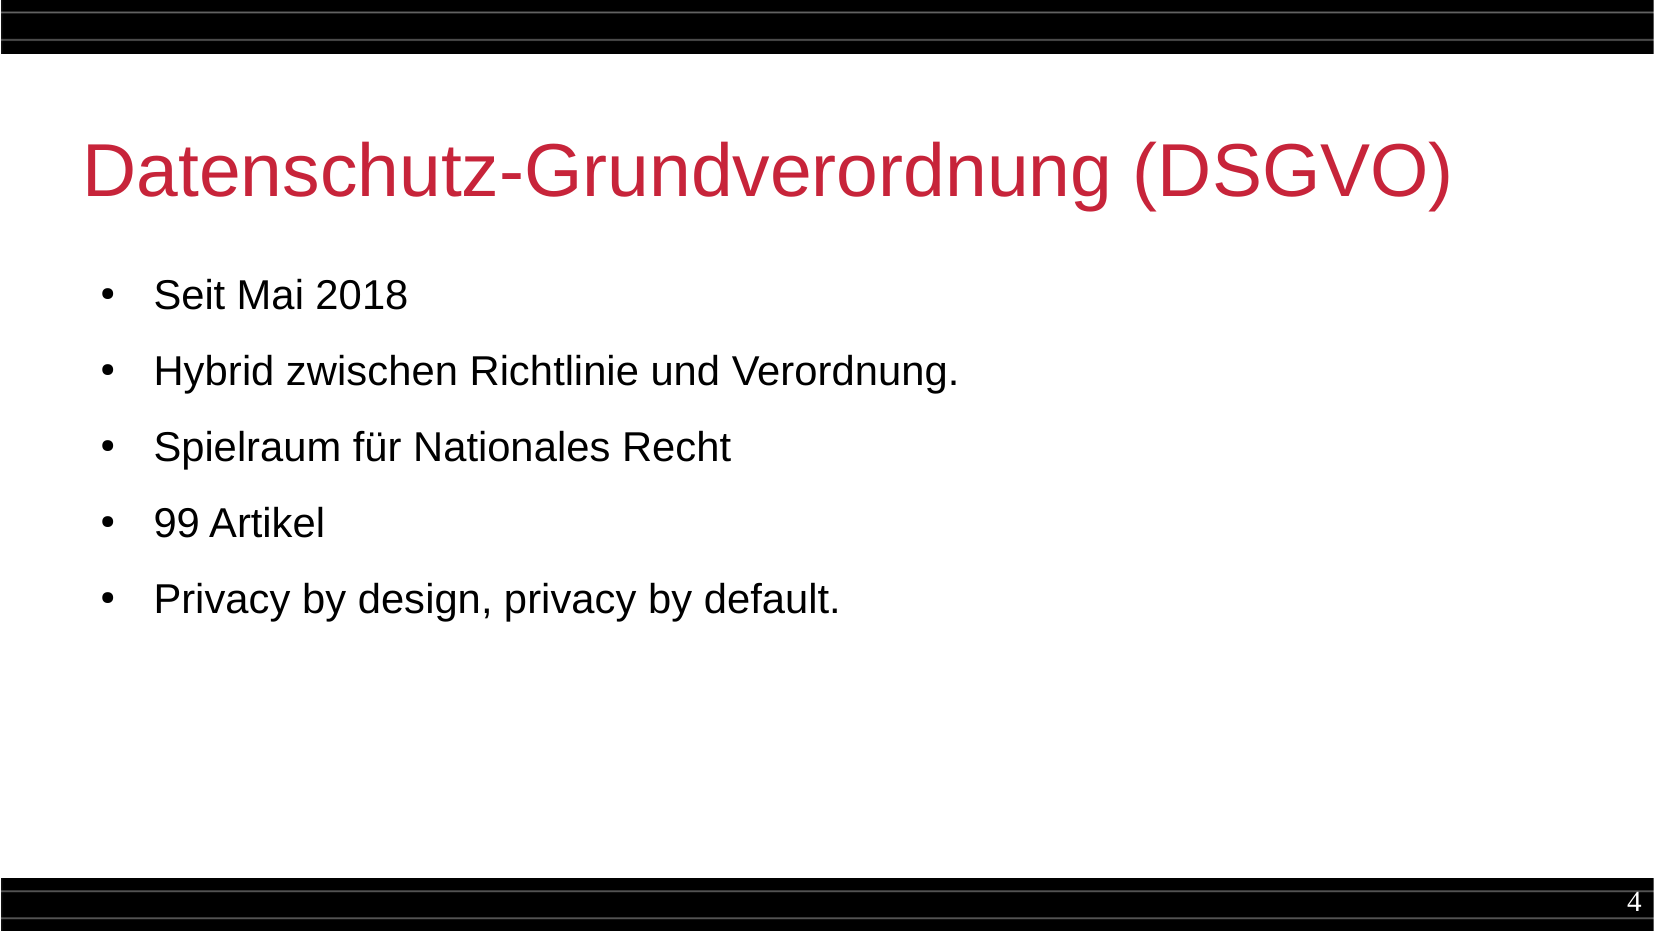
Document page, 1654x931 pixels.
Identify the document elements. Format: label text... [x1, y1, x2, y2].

title Datenschutz-Grundverordnung (DSGVO) [82, 92, 1571, 249]
picture [1, 878, 1654, 931]
list Seit Mai 2018 Hybrid zwischen Richtlinie und Verordnung. Spielraum für Nationales Recht 99 Artikel Privacy by design, privacy by default. [82, 271, 1571, 758]
picture [1, 0, 1654, 54]
